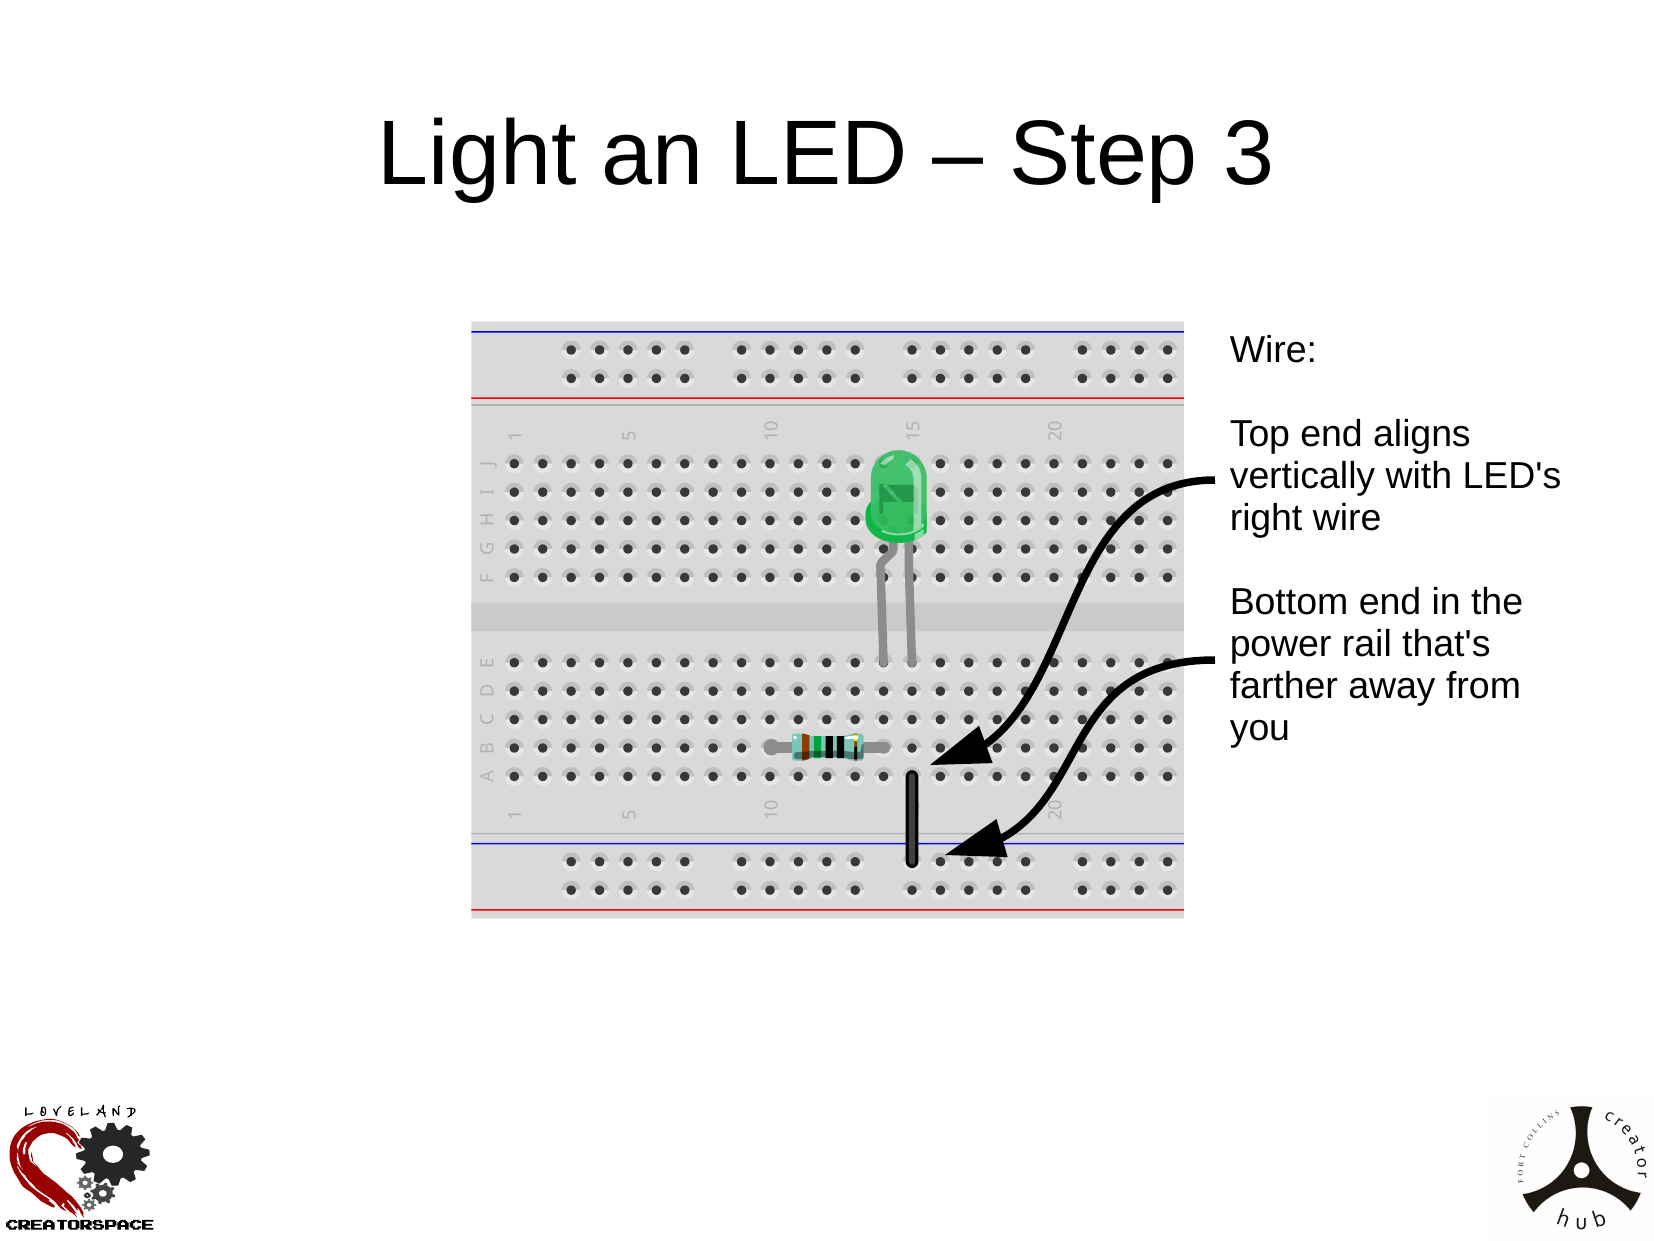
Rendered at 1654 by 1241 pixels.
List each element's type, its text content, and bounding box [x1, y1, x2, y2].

text_box Wire: Top end aligns vertically with LED's right wire Bottom end in the power rail that's farther away from you [1215, 321, 1592, 756]
title Light an LED – Step 3 [82, 49, 1571, 257]
picture [1485, 1090, 1654, 1241]
picture [469, 320, 1184, 921]
